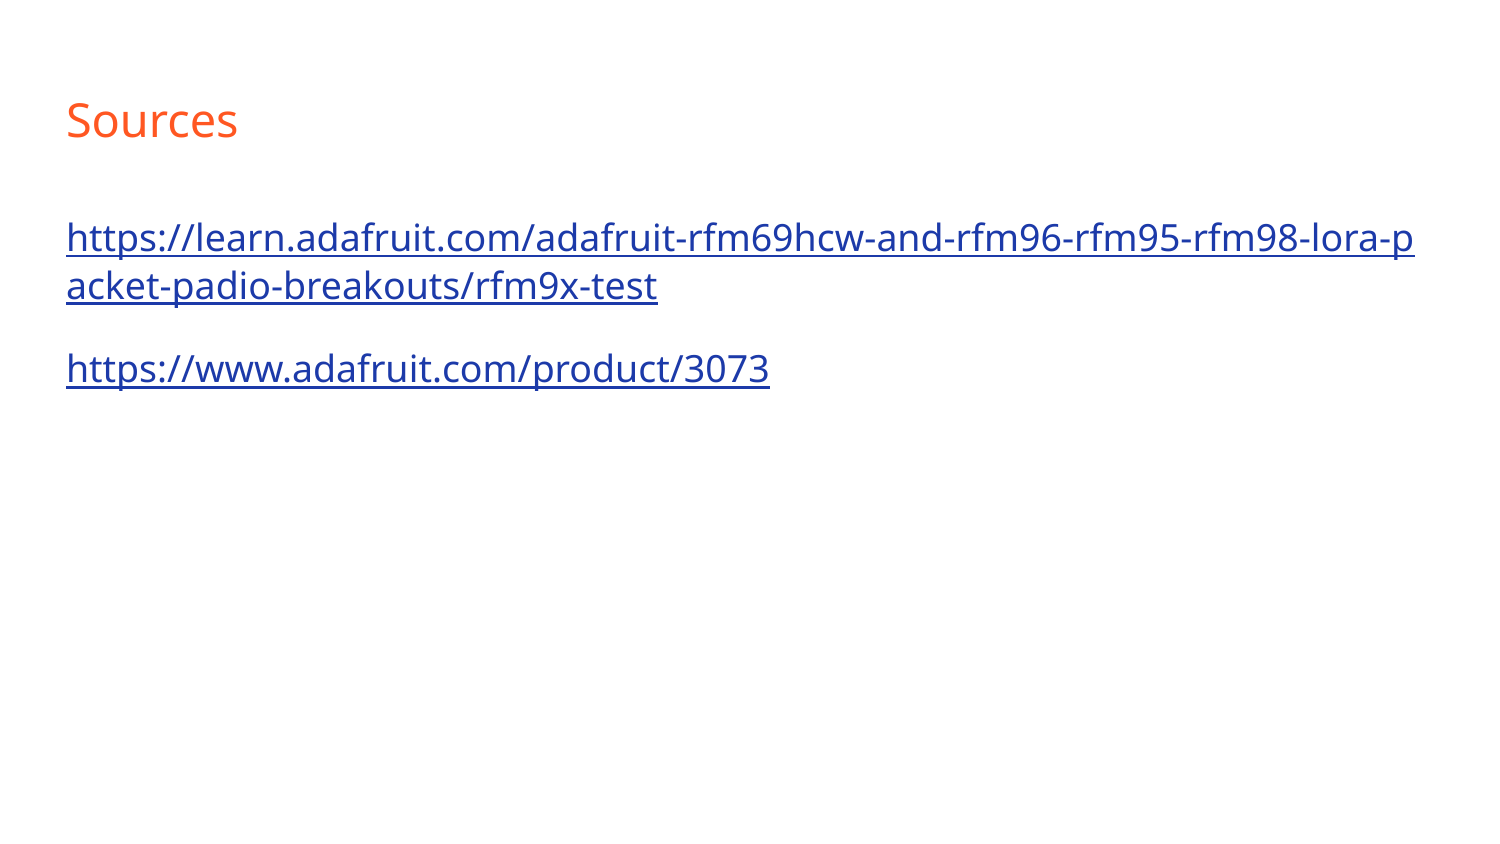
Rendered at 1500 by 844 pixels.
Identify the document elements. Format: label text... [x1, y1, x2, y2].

list https://learn.adafruit.com/adafruit-rfm69hcw-and-rfm96-rfm95-rfm98-lora-packet-padio-breakouts/rfm9x-test https://www.adafruit.com/product/3073 [51, 189, 1449, 750]
title Sources [51, 72, 1449, 167]
